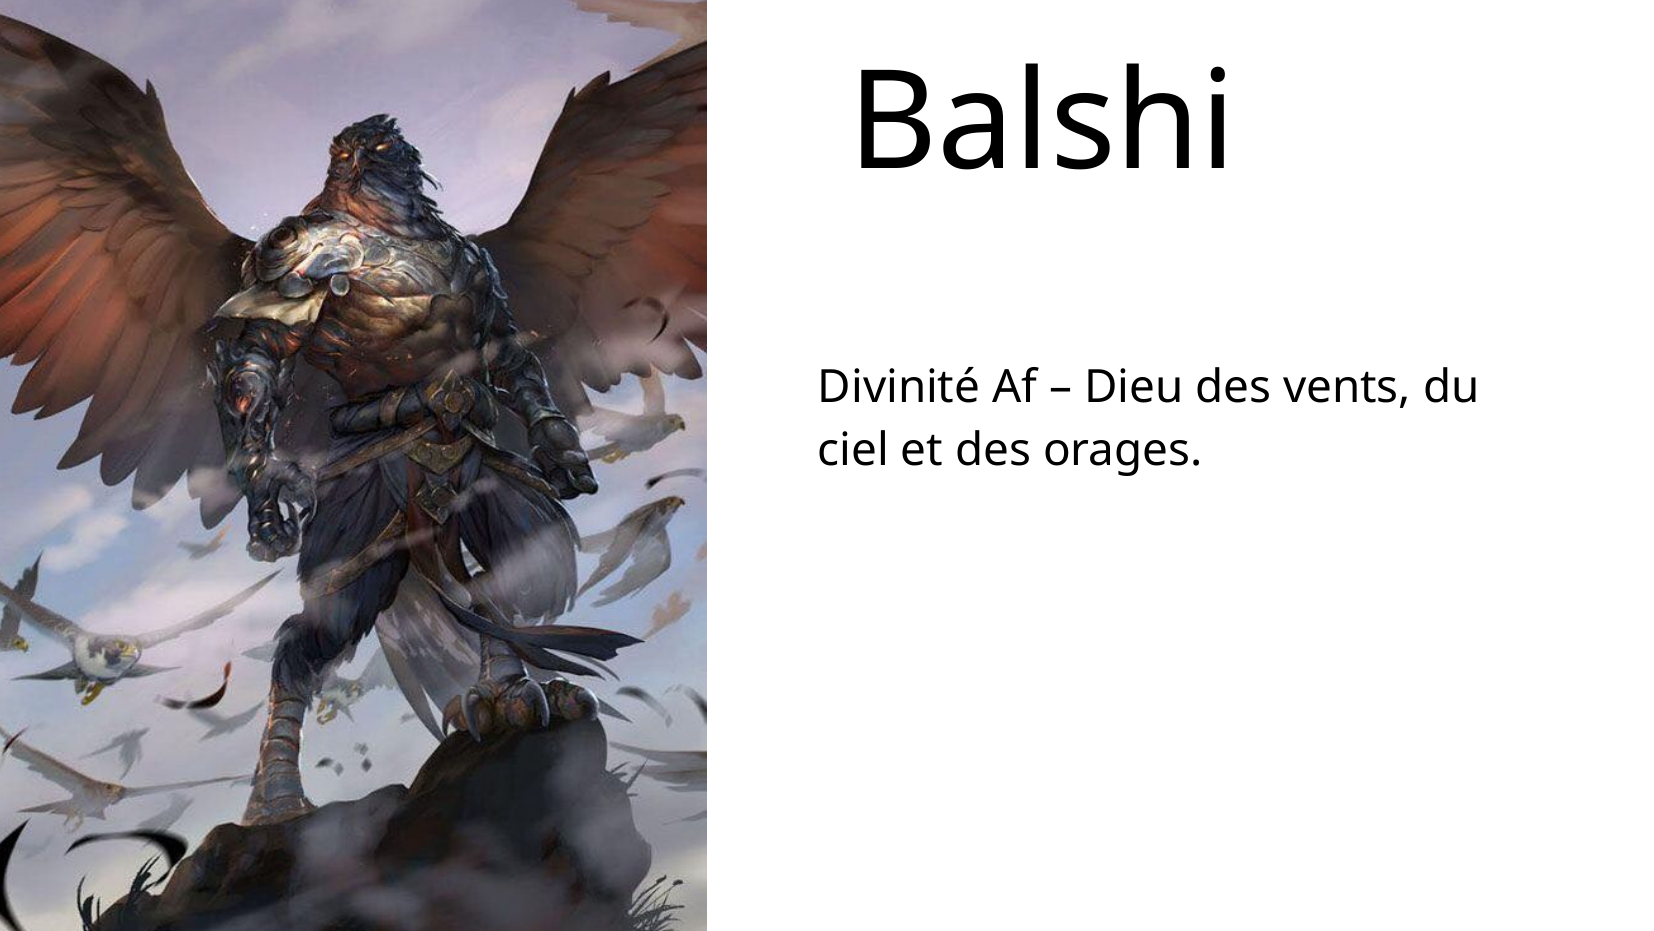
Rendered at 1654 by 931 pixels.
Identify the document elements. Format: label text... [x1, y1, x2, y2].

picture [0, 0, 707, 931]
title Balshi [707, 14, 1571, 216]
text_box Divinité Af – Dieu des vents, du ciel et des orages. [803, 346, 1515, 648]
